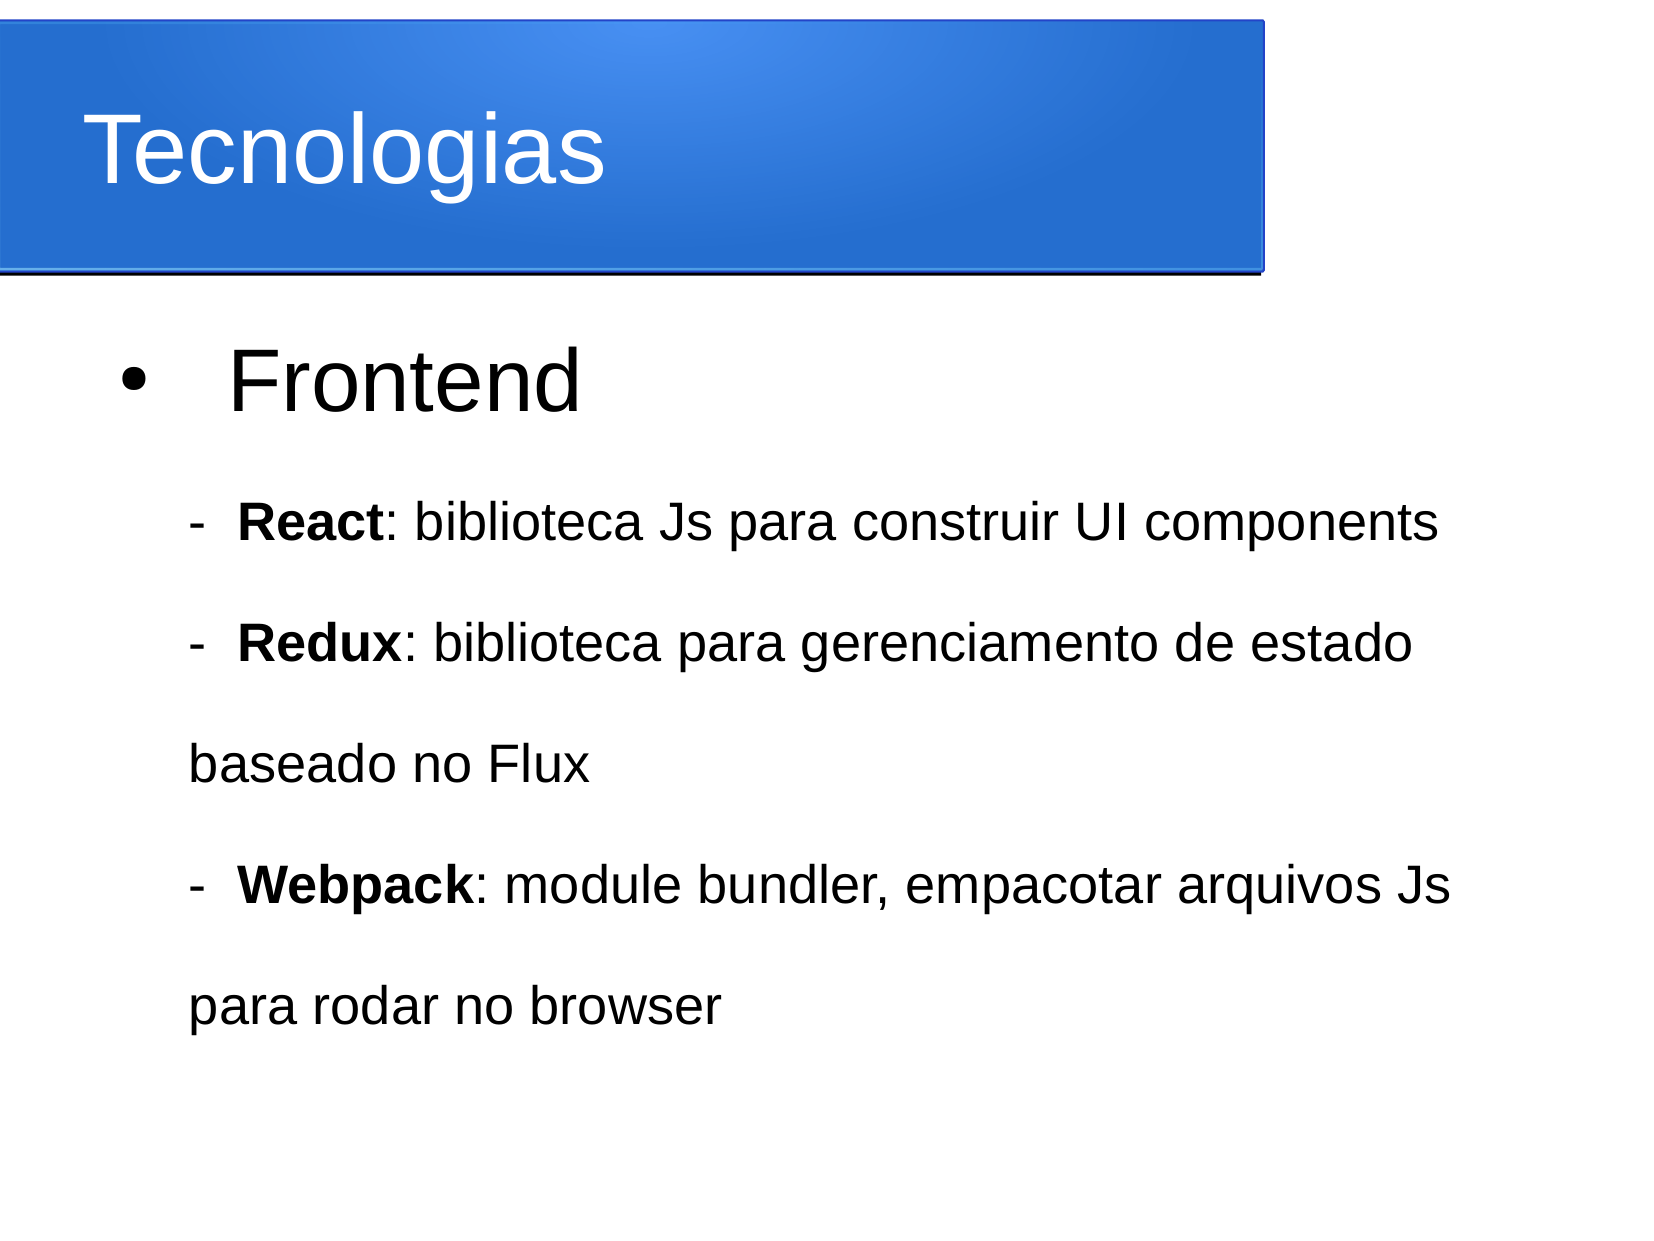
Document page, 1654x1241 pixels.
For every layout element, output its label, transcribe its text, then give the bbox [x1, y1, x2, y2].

title Tecnologias [82, 47, 1235, 252]
subtitle Frontend - React: biblioteca Js para construir UI components - Redux: biblioteca para gerenciamento de estado baseado no Flux - Webpack: module bundler, empacotar arquivos Js para rodar no browser [82, 281, 1571, 1036]
